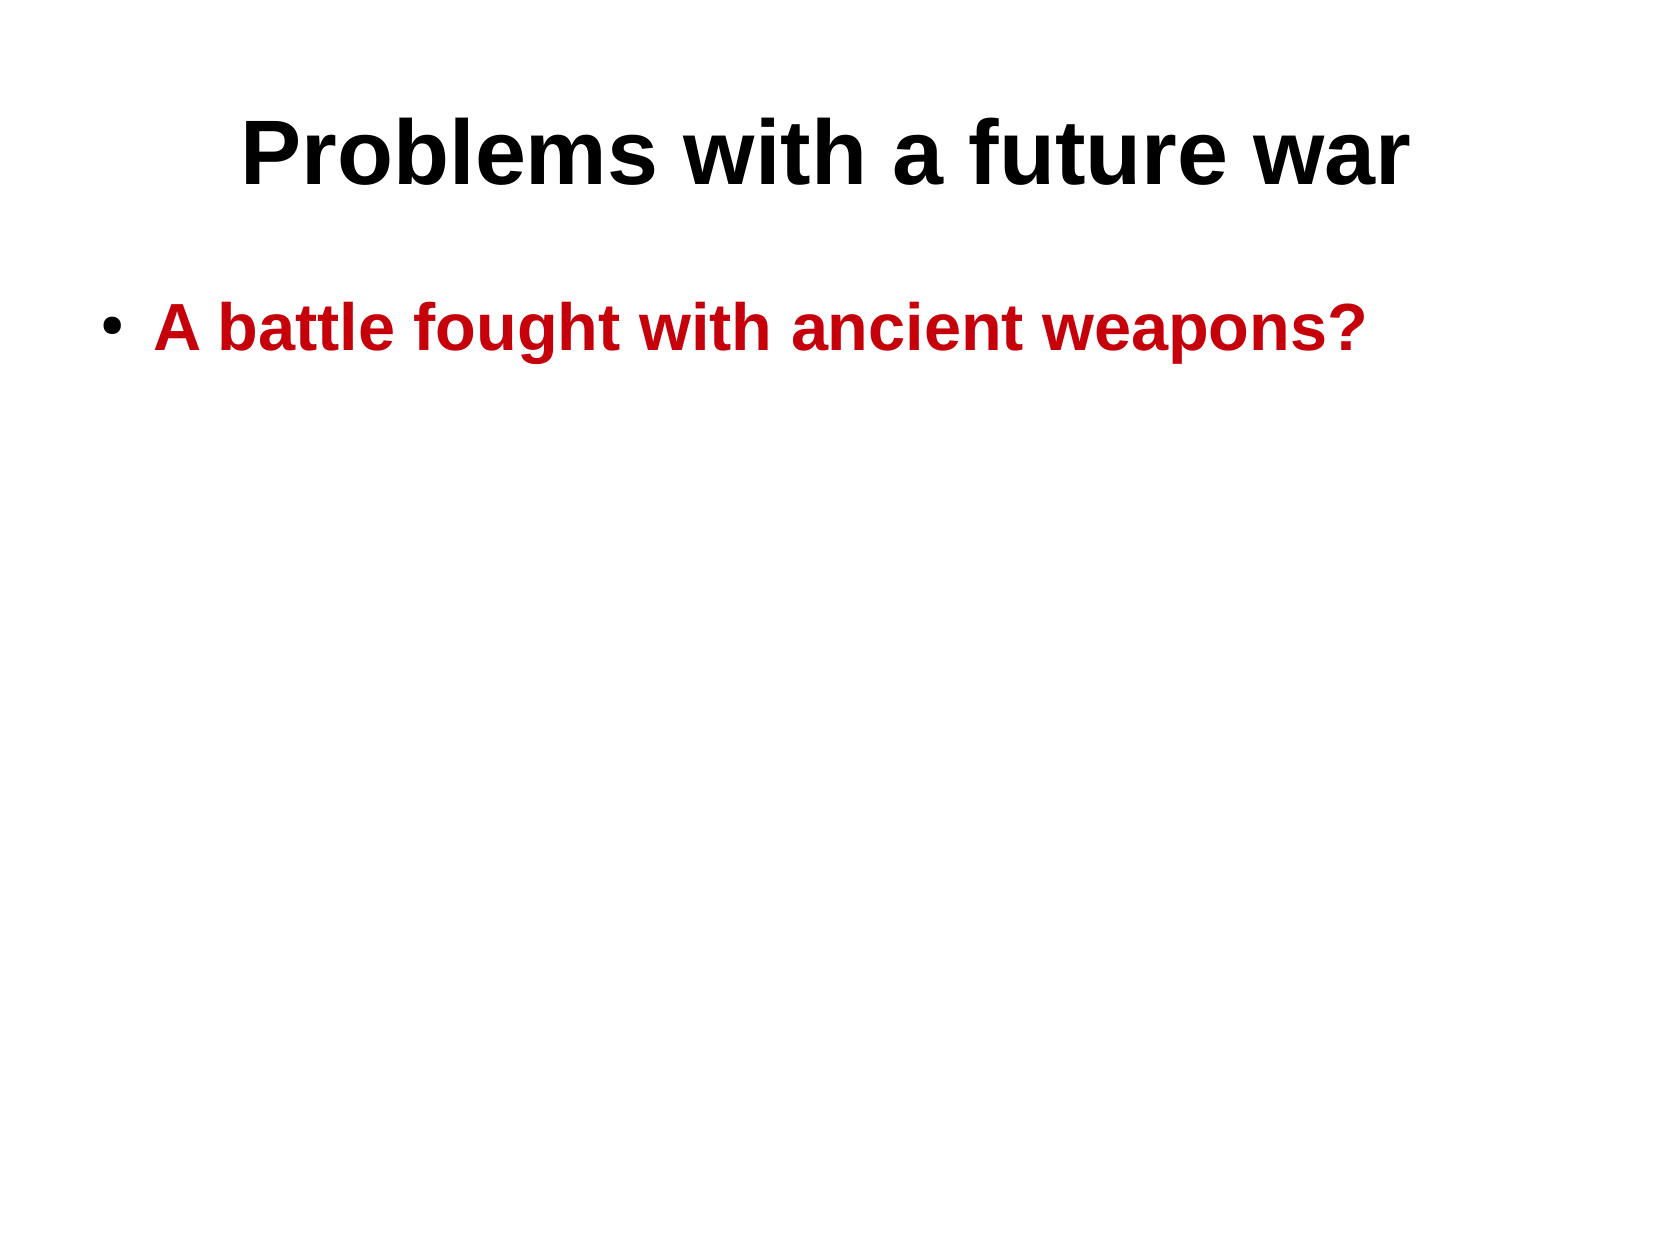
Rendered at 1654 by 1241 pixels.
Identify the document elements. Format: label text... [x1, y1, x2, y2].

title Problems with a future war [82, 49, 1571, 257]
list A battle fought with ancient weapons? [82, 290, 1571, 1109]
